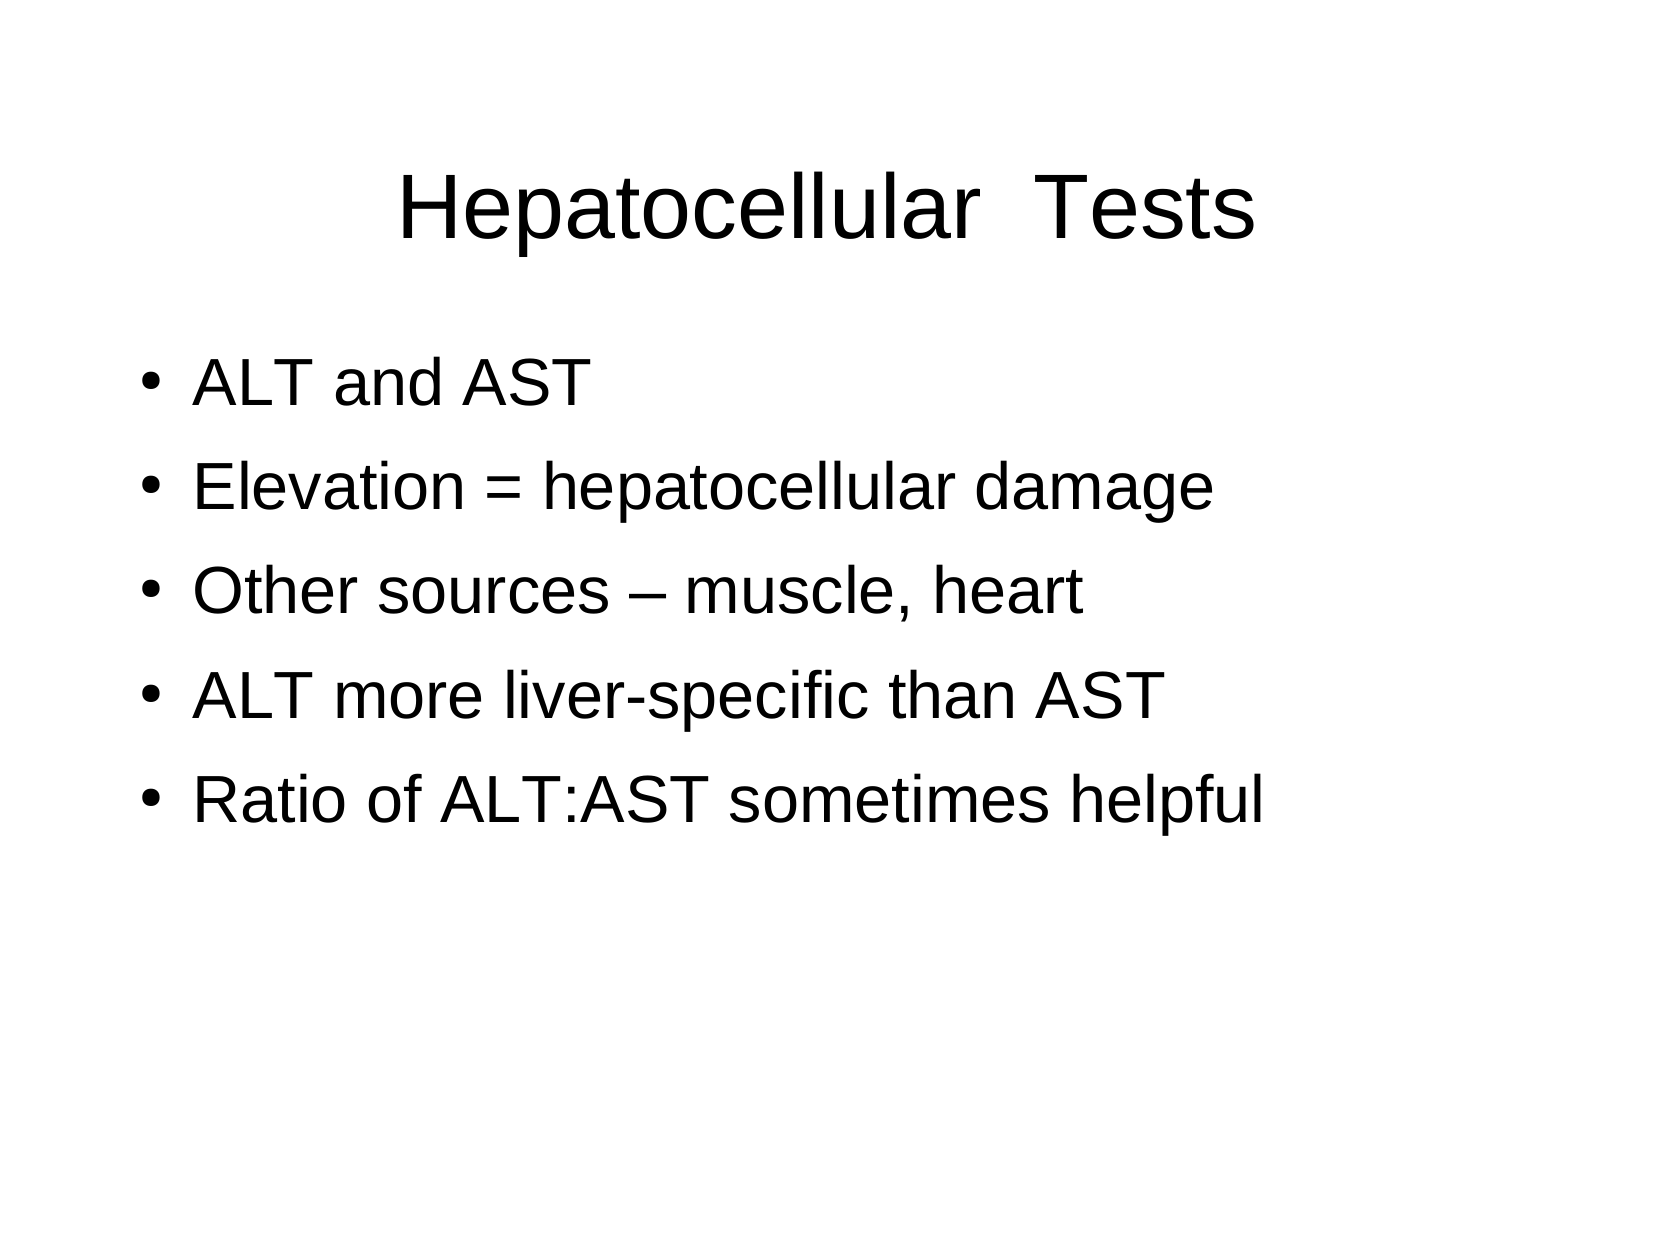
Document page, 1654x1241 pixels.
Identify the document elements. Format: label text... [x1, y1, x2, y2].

title Hepatocellular Tests [121, 102, 1534, 311]
list ALT and AST Elevation = hepatocellular damage Other sources – muscle, heart ALT more liver-specific than AST Ratio of ALT:AST sometimes helpful [121, 344, 1534, 1127]
